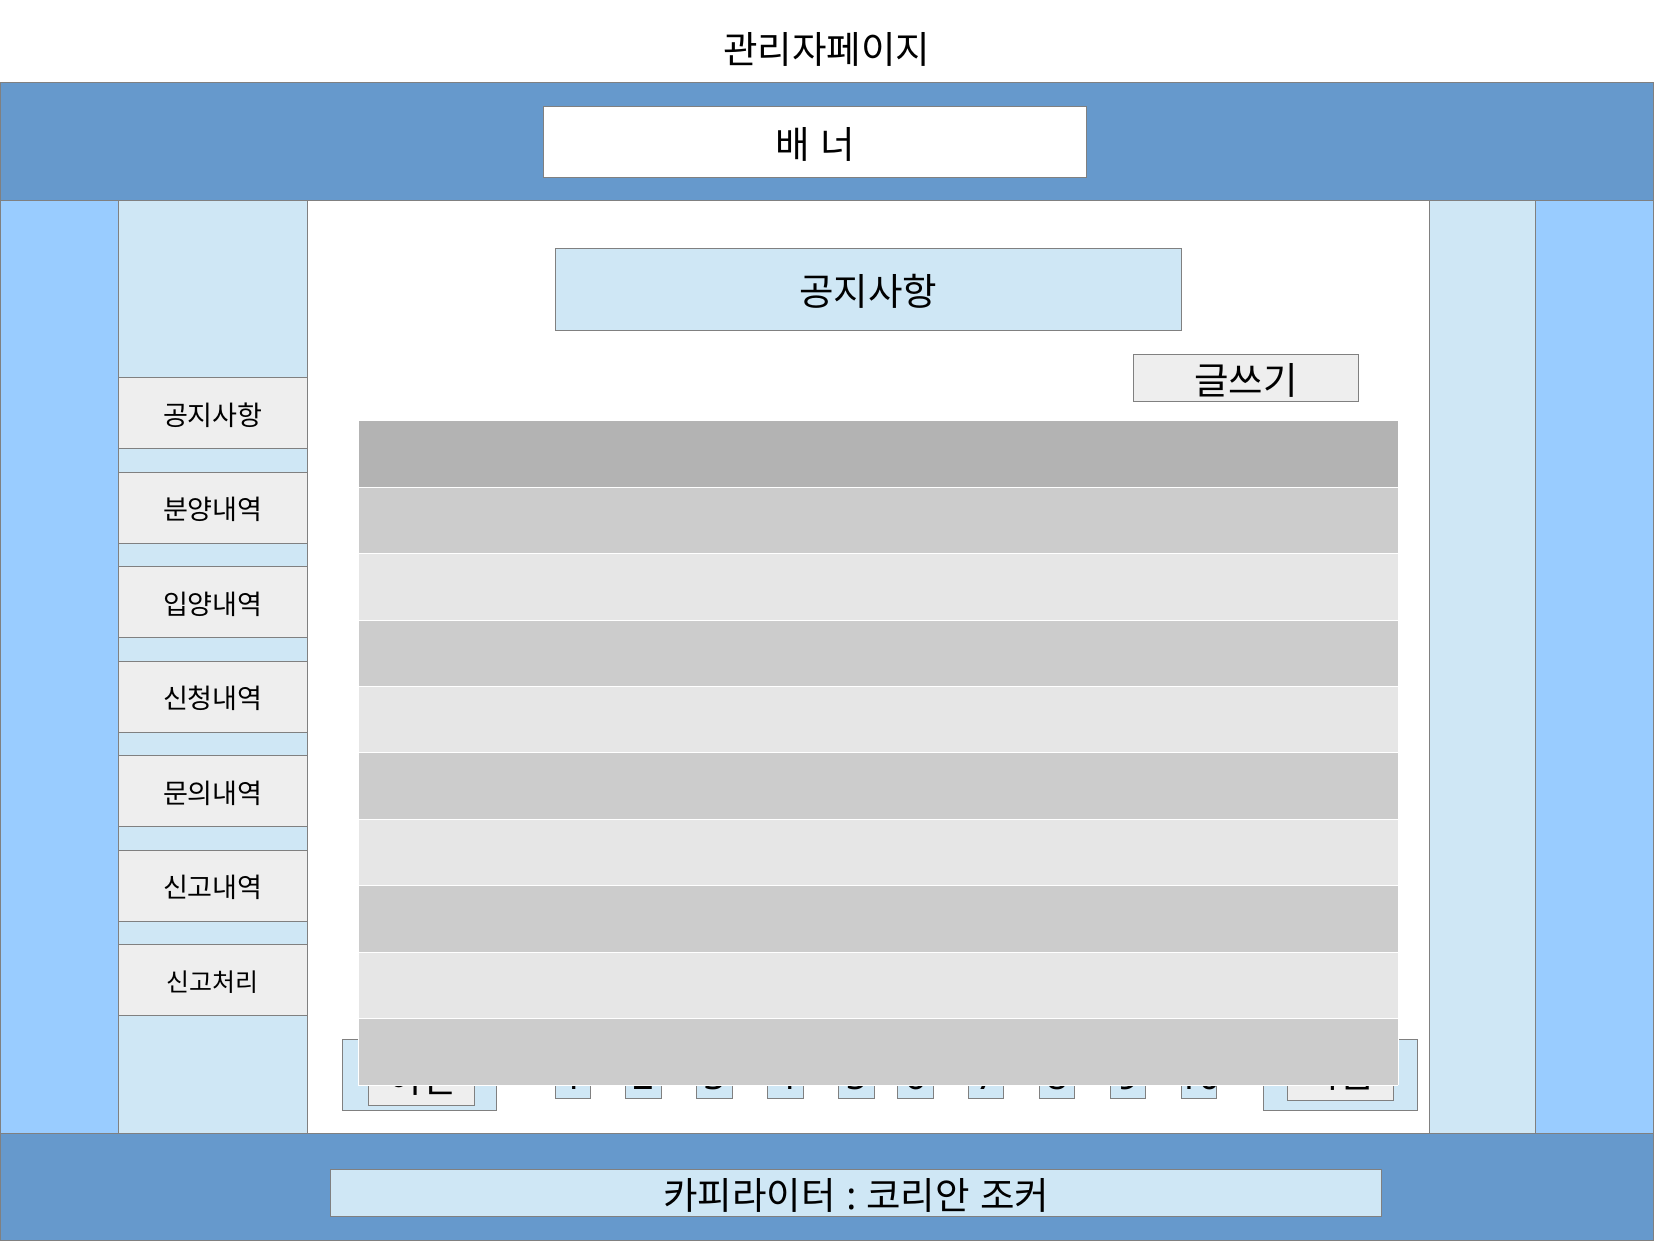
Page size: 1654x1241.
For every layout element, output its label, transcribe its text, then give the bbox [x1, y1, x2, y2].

text_box 입양내역 [118, 566, 308, 638]
text_box 다음 [1287, 1086, 1394, 1101]
text_box 3 [696, 1086, 733, 1099]
table_cell [359, 820, 1398, 885]
text_box 9 [1110, 1086, 1146, 1099]
table_cell [359, 687, 1398, 752]
table_cell [359, 886, 1398, 952]
table_cell [359, 621, 1398, 686]
text_box 4 [767, 1086, 804, 1099]
text_box 8 [1039, 1086, 1075, 1099]
text_box 신고내역 [118, 850, 308, 922]
table_cell [359, 554, 1398, 620]
text_box 7 [968, 1086, 1004, 1099]
table_cell [359, 1019, 1398, 1085]
text_box 문의내역 [118, 755, 308, 827]
table_cell [359, 953, 1398, 1018]
text_box 배 너 [543, 106, 1087, 178]
text_box 이전 [368, 1086, 475, 1106]
text_box 글쓰기 [1133, 354, 1359, 402]
text_box 5 [838, 1086, 875, 1099]
text_box 2 [625, 1086, 662, 1099]
text_box 신고처리 [118, 944, 308, 1016]
text_box 공지사항 [118, 377, 308, 449]
text_box 10 [1181, 1086, 1217, 1099]
text_box 1 [555, 1086, 591, 1099]
text_box 분양내역 [118, 472, 308, 544]
table_header [359, 421, 1398, 487]
table_cell [359, 753, 1398, 819]
text_box 관리자페이지 [602, 13, 1052, 71]
text_box [0, 82, 1654, 1241]
table_cell [359, 488, 1398, 553]
text_box 공지사항 [555, 248, 1182, 331]
text_box 신청내역 [118, 661, 308, 733]
text_box 카피라이터 : 코리안 조커 [330, 1169, 1382, 1217]
text_box 6 [897, 1086, 934, 1099]
